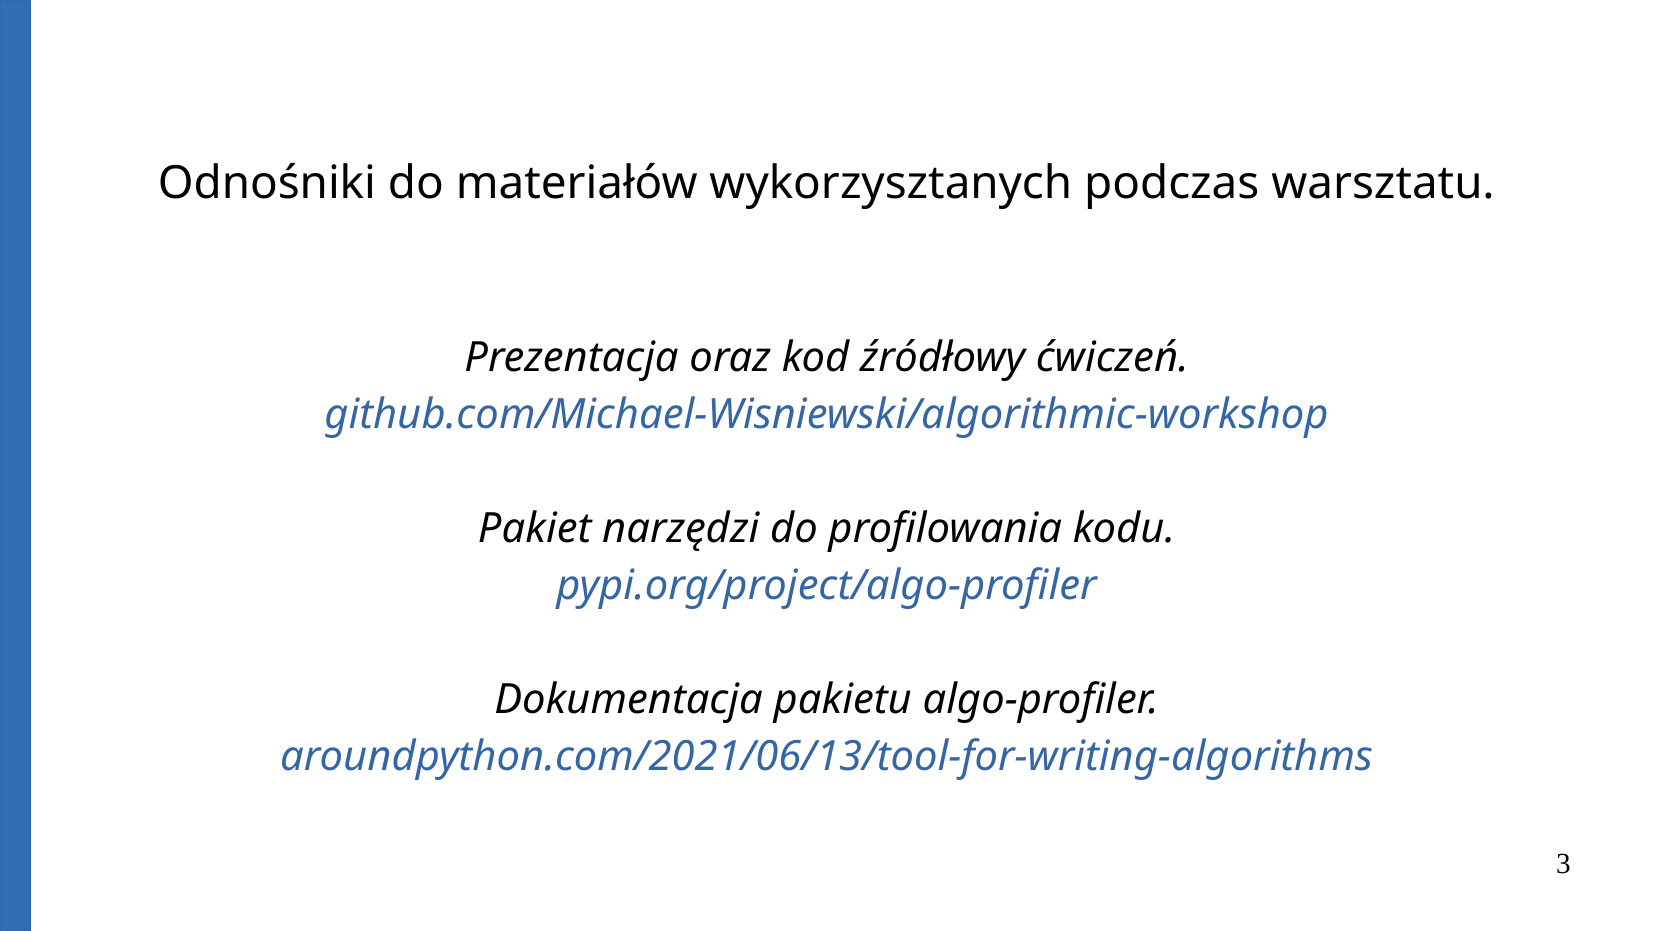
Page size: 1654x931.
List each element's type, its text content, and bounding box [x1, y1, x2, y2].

text_box [0, 0, 31, 931]
text_box Odnośniki do materiałów wykorzysztanych podczas warsztatu. Prezentacja oraz kod źródłowy ćwiczeń. github.com/Michael-Wisniewski/algorithmic-workshop Pakiet narzędzi do profilowania kodu. pypi.org/project/algo-profiler Dokumentacja pakietu algo-profiler. aroundpython.com/2021/06/13/tool-for-writing-algorithms [58, 142, 1596, 788]
